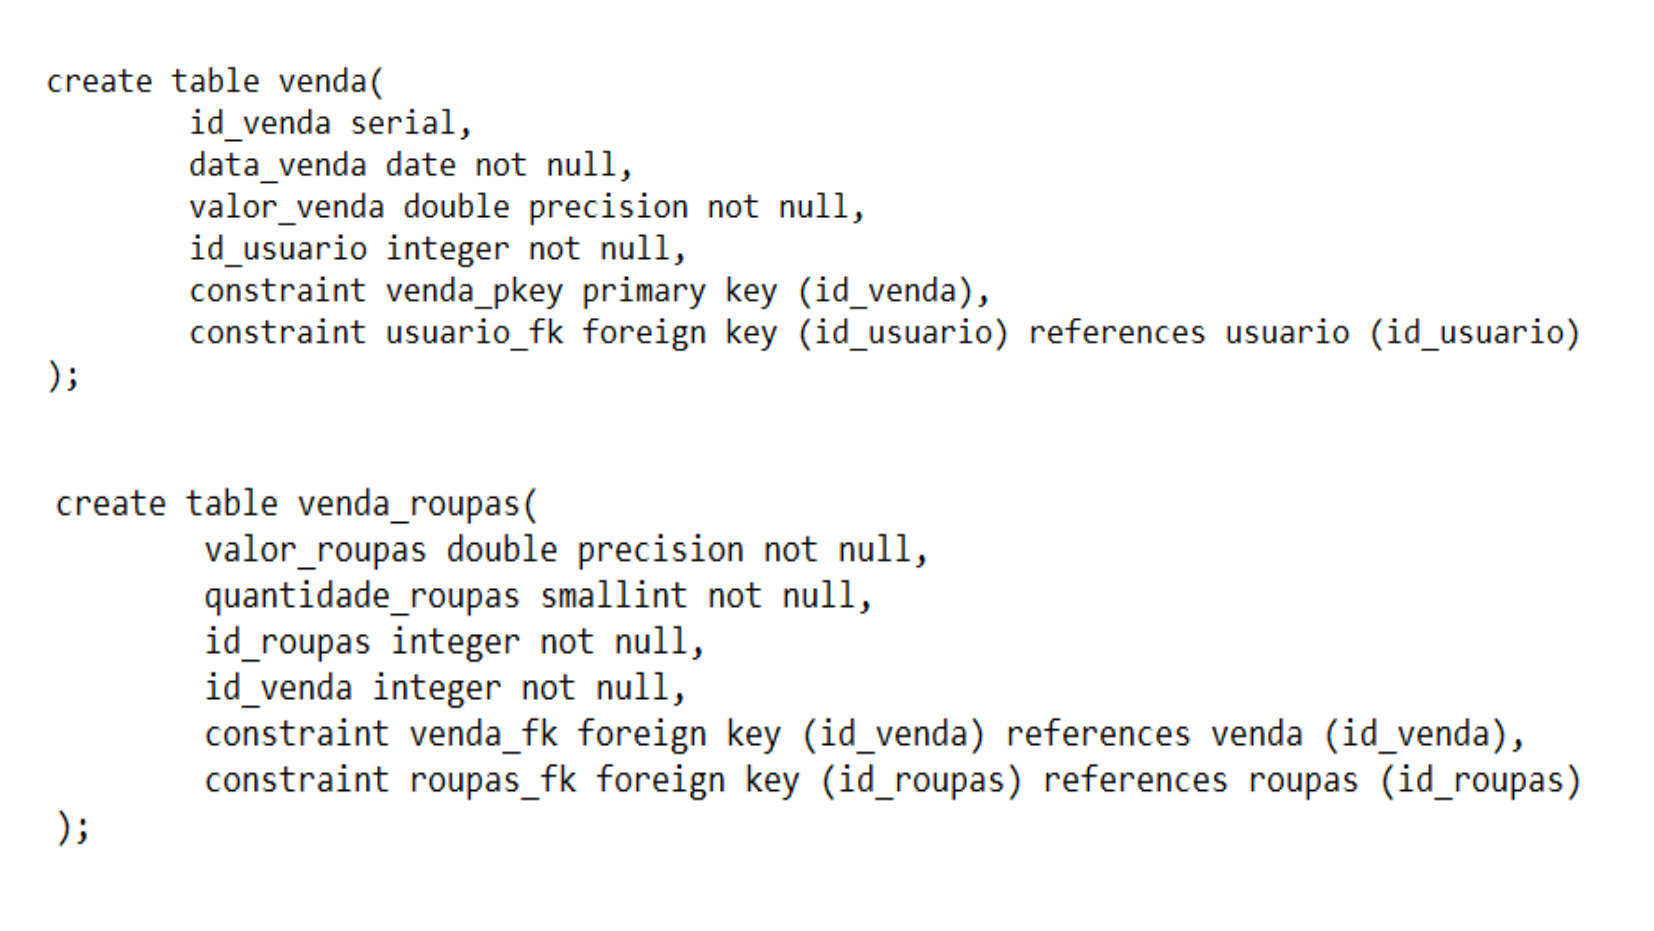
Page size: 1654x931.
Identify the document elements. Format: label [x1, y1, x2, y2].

picture [41, 60, 1595, 414]
picture [48, 476, 1595, 857]
